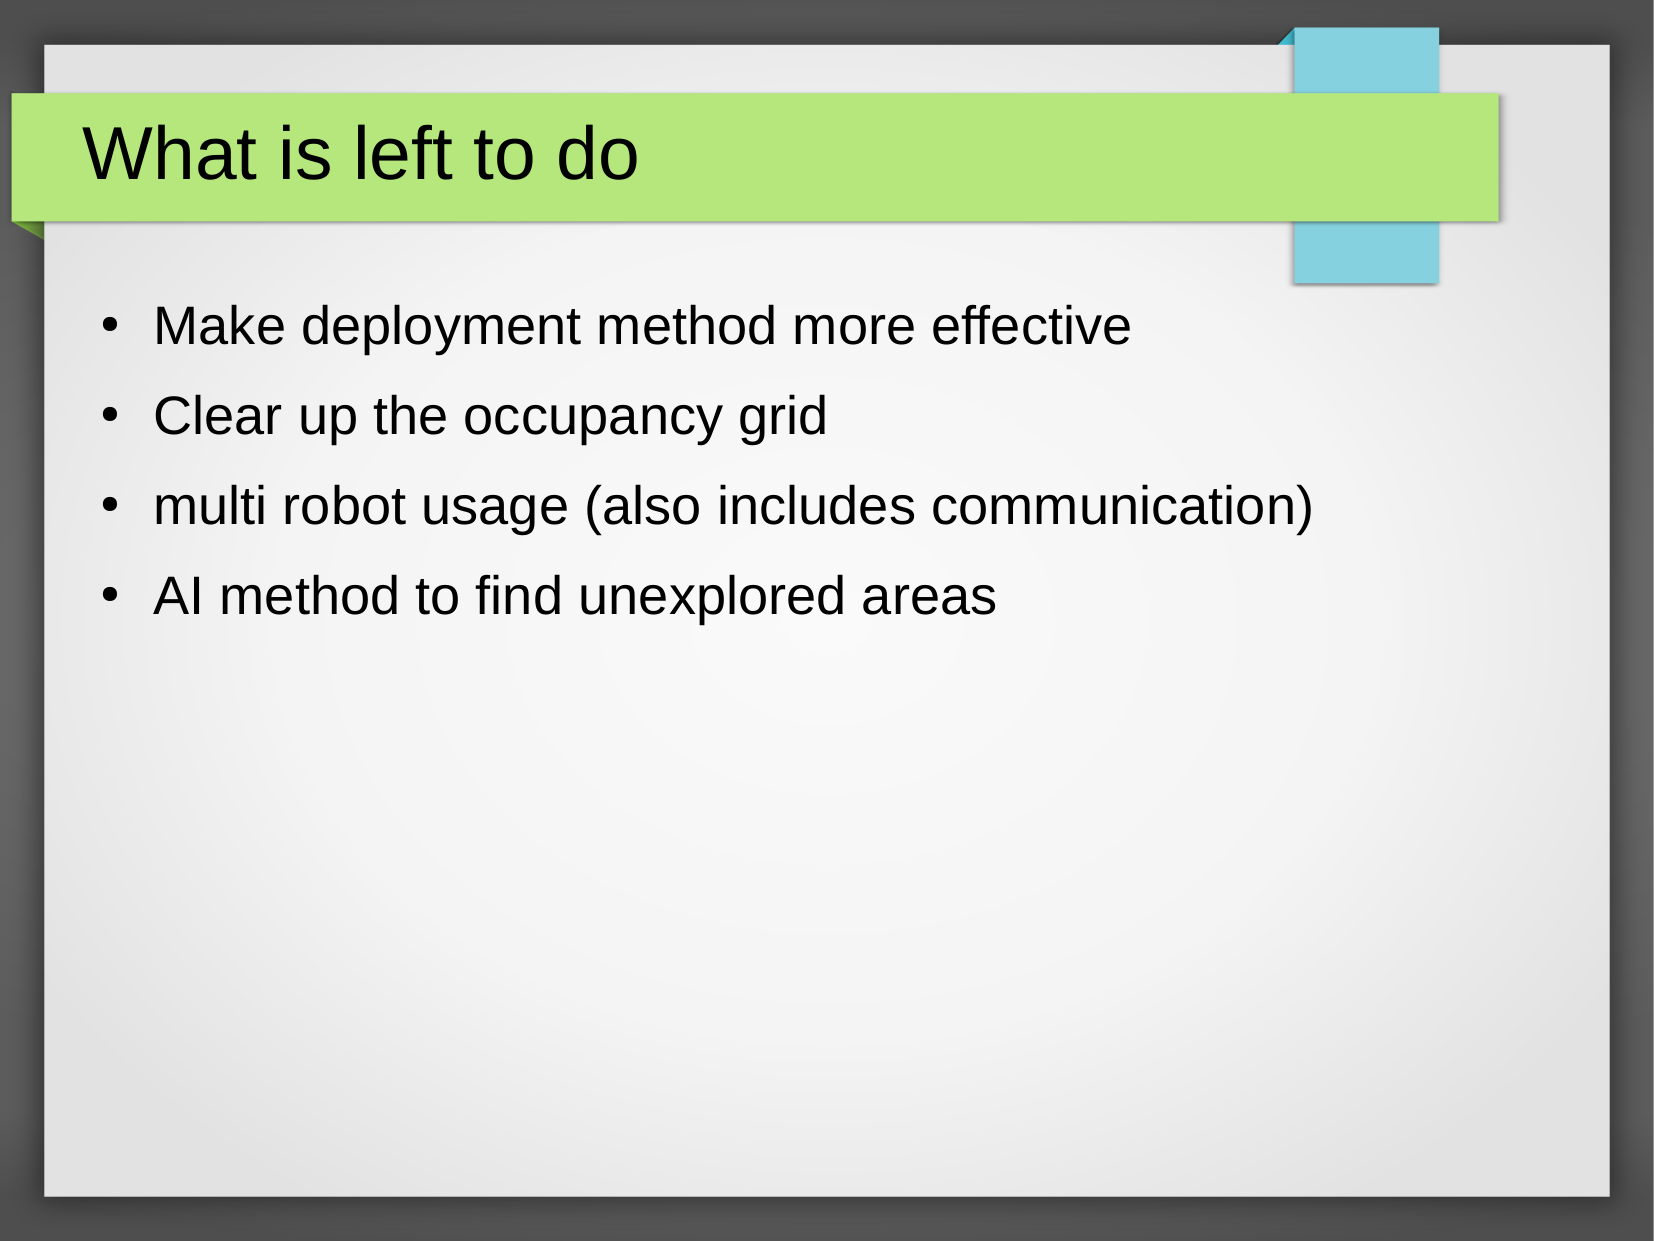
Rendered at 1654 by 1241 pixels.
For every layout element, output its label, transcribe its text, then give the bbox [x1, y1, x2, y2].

picture [0, 0, 1654, 1241]
title What is left to do [82, 94, 1264, 213]
list Make deployment method more effective Clear up the occupancy grid multi robot usage (also includes communication) AI method to find unexplored areas [82, 295, 1571, 1015]
